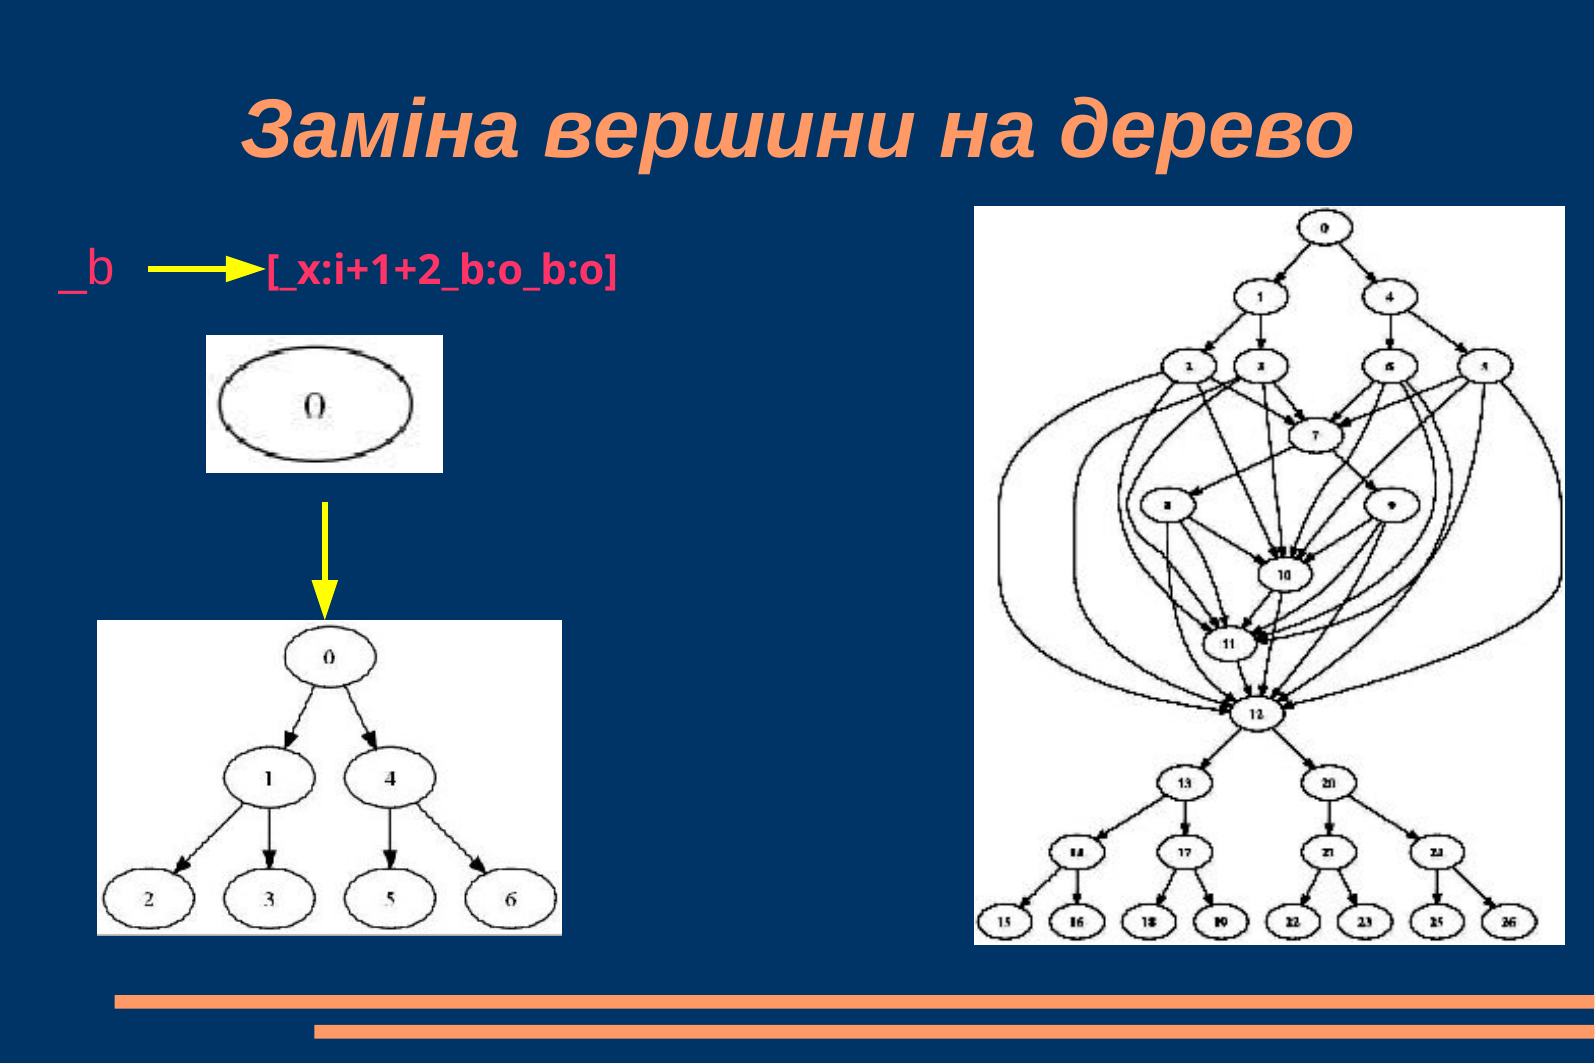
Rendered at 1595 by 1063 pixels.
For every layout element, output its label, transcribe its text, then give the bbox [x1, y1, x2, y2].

picture [97, 620, 562, 936]
text_box [_x:i+1+2_b:o_b:o] [265, 239, 945, 291]
title Заміна вершини на дерево [117, 39, 1479, 218]
picture [974, 206, 1565, 945]
picture [206, 335, 443, 473]
text_box _b [59, 239, 148, 296]
